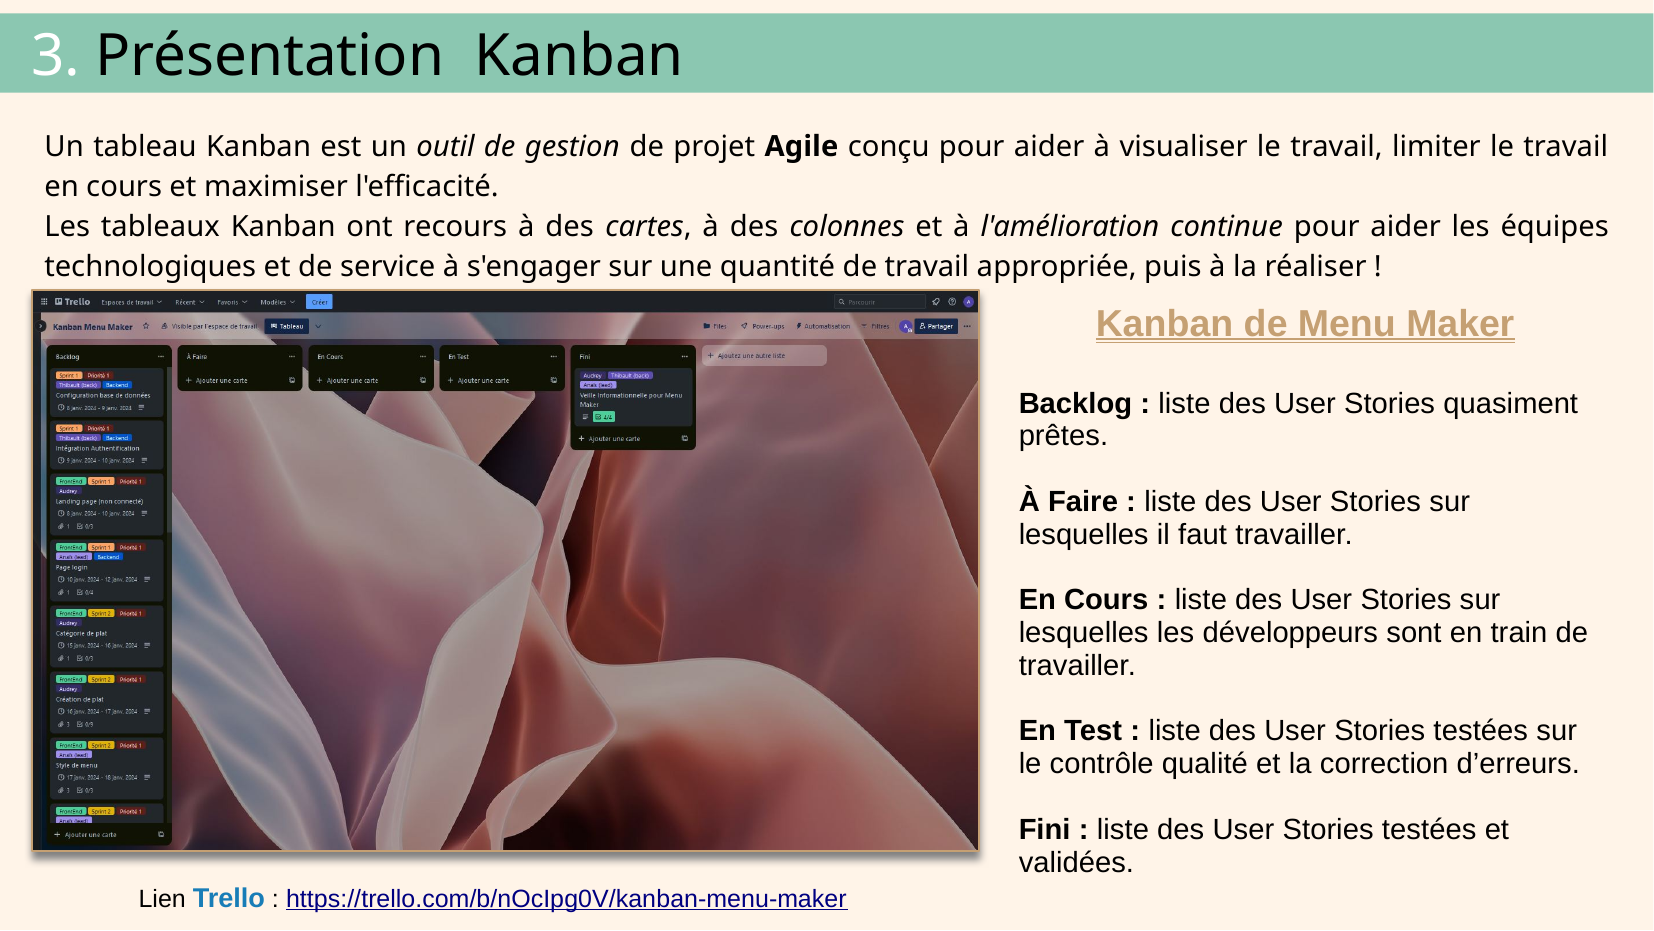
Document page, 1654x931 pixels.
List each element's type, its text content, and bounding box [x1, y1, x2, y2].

text_box Kanban de Menu Maker Backlog : liste des User Stories quasiment prêtes. À Faire : liste des User Stories sur lesquelles il faut travailler. En Cours : liste des User Stories sur lesquelles les développeurs sont en train de travailler. En Test : liste des User Stories testées sur le contrôle qualité et la correction d’erreurs. Fini : liste des User Stories testées et validées. [1003, 296, 1607, 886]
picture [33, 290, 979, 851]
text_box Lien Trello : https://trello.com/b/nOcIpg0V/kanban-menu-maker [123, 868, 875, 928]
title 3. Présentation Kanban [0, 17, 1654, 89]
text_box Un tableau Kanban est un outil de gestion de projet Agile conçu pour aider à visualiser le travail, limiter le travail en cours et maximiser l'efficacité. Les tableaux Kanban ont recours à des cartes, à des colonnes et à l'amélioration continue pour aider les équipes technologiques et de service à s'engager sur une quantité de travail appropriée, puis à la réaliser ! [29, 118, 1625, 296]
